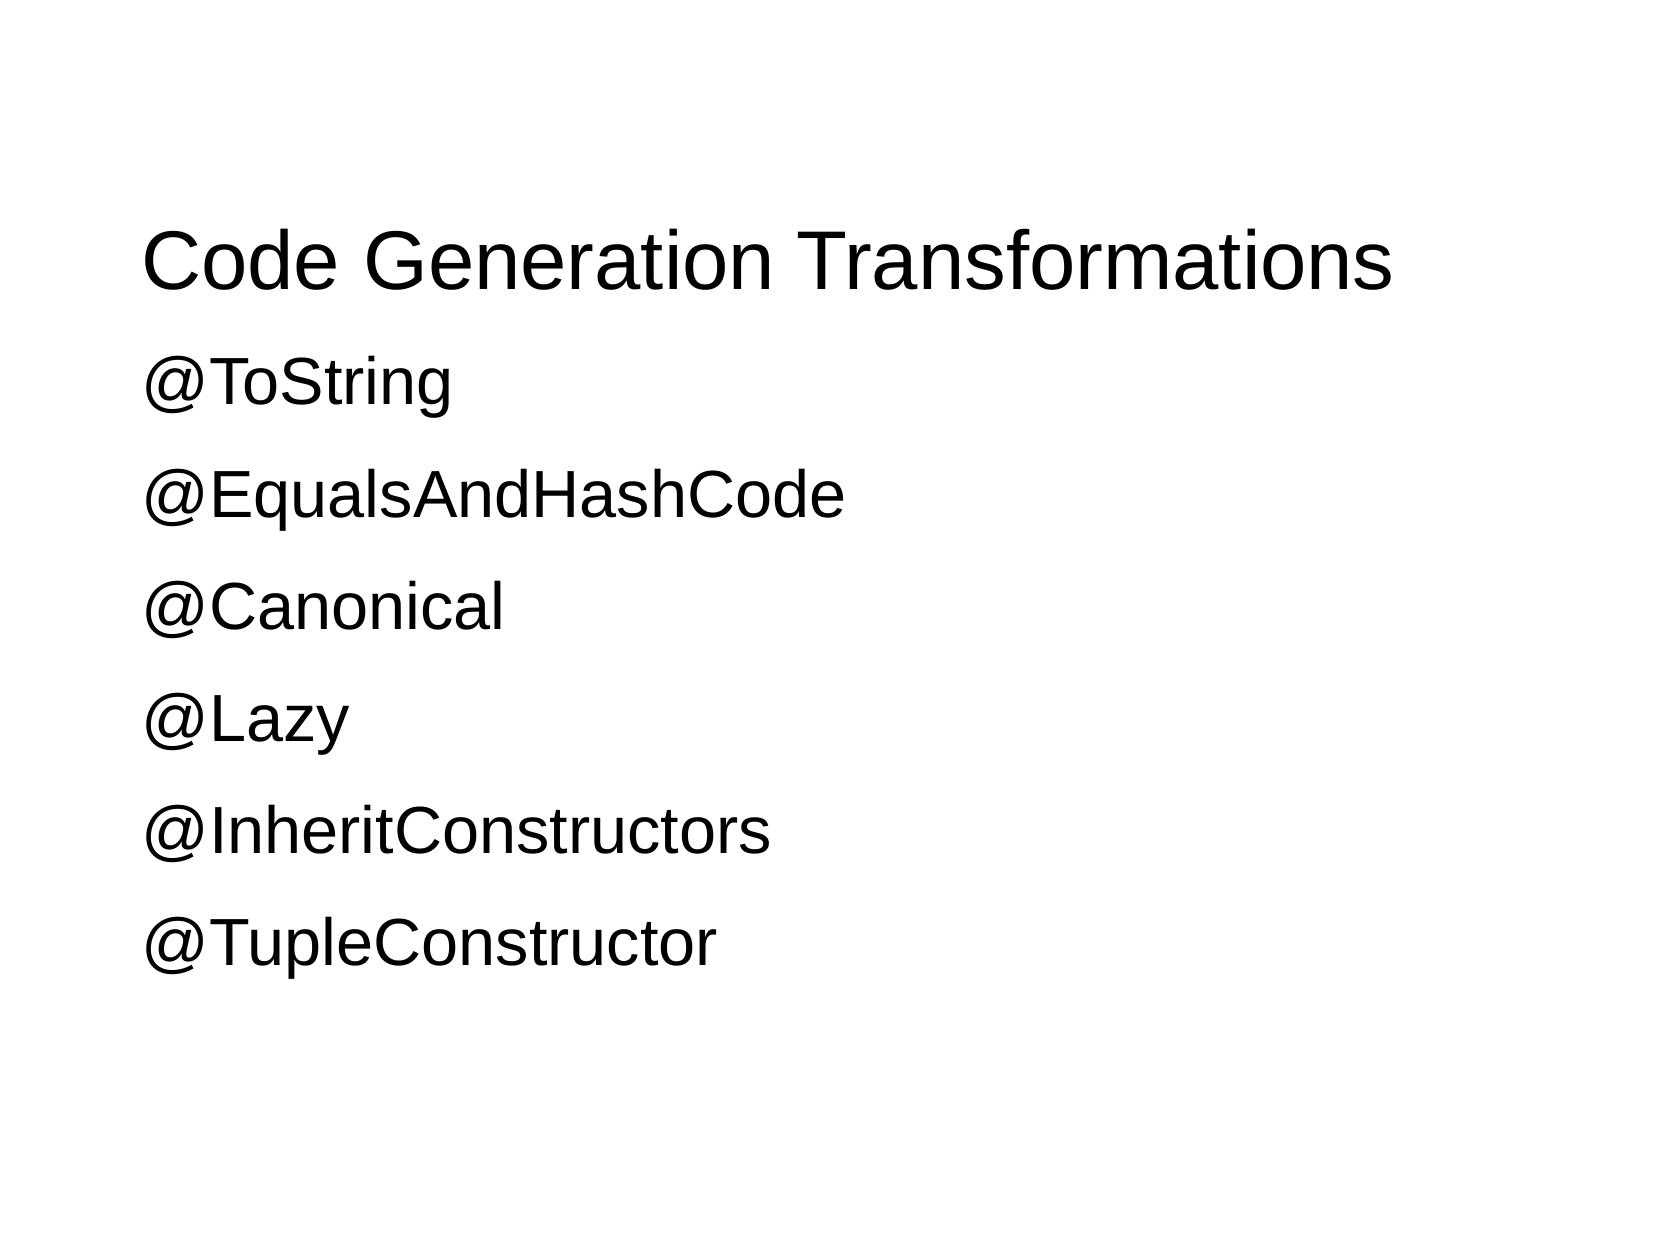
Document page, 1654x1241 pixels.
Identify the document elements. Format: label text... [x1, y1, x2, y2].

subtitle Code Generation Transformations @ToString @EqualsAndHashCode @Canonical @Lazy @InheritConstructors @TupleConstructor [141, 167, 1630, 1194]
